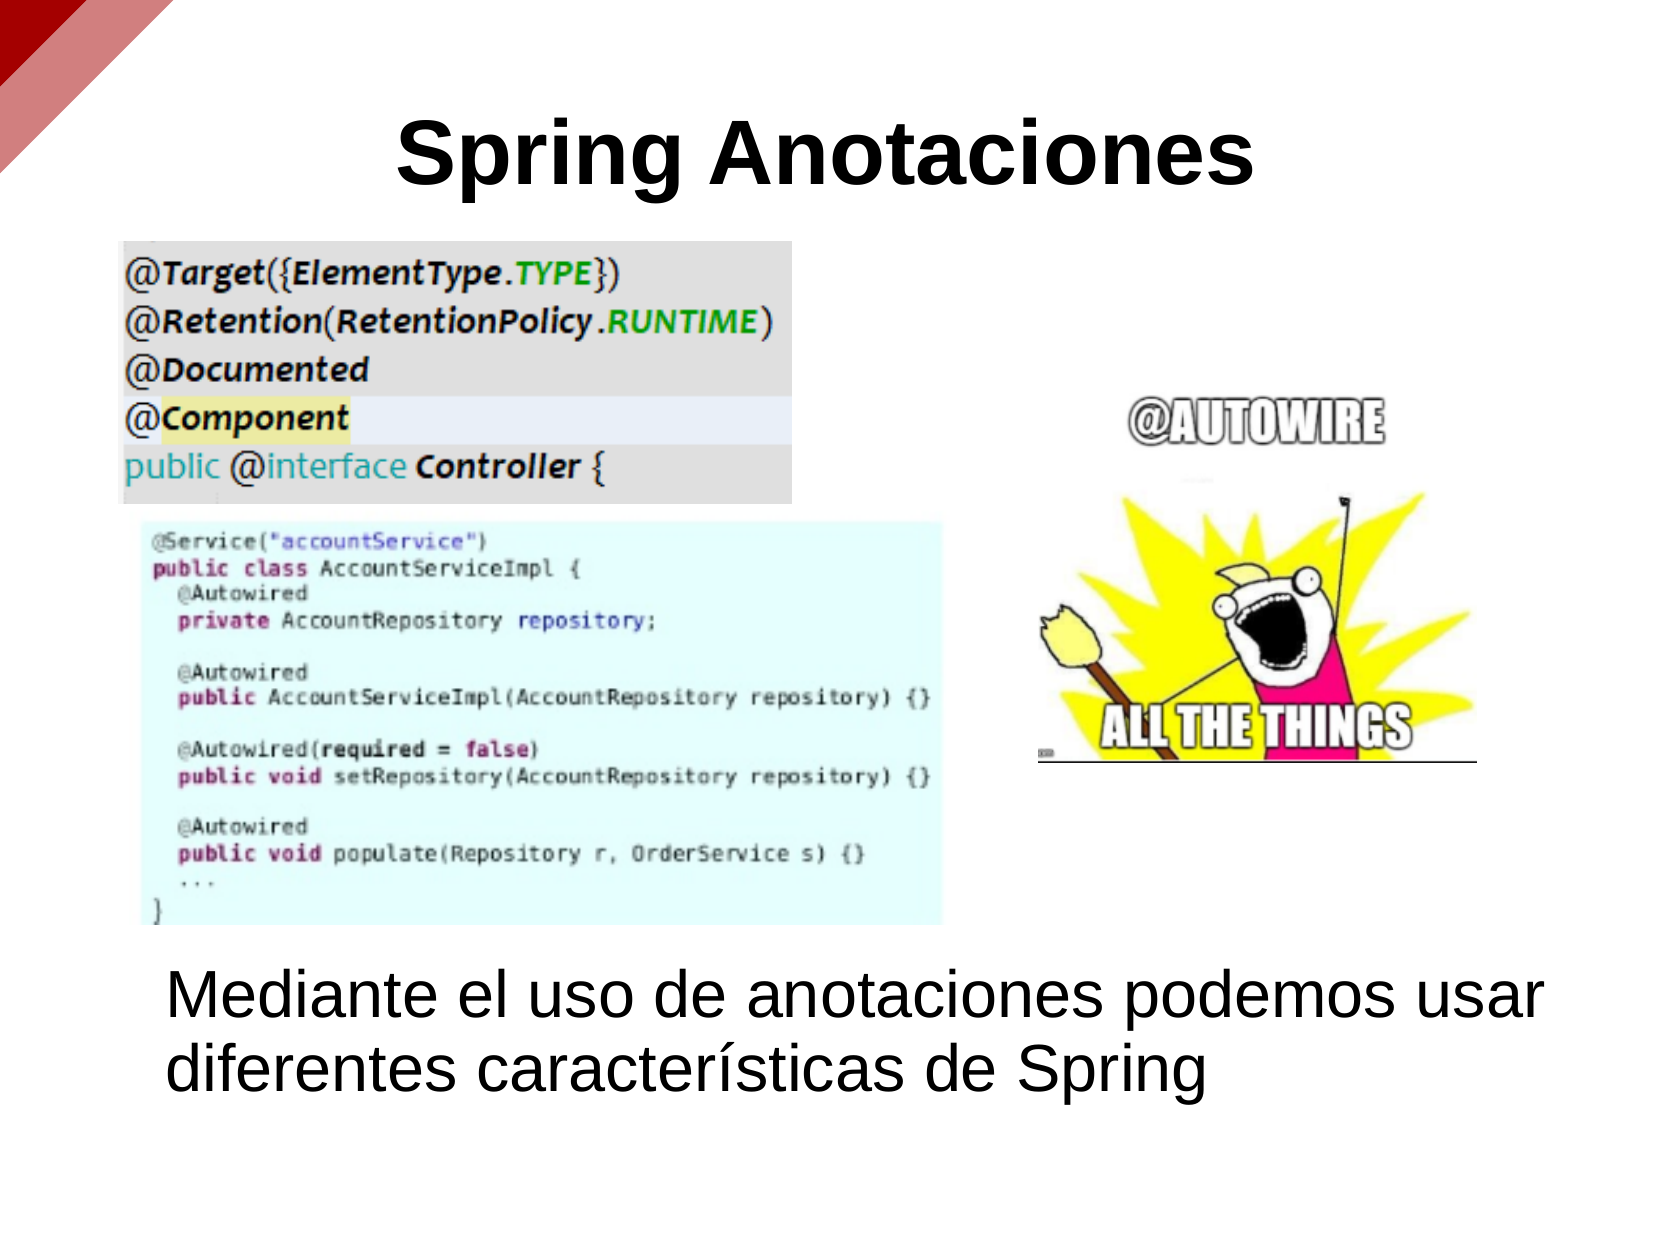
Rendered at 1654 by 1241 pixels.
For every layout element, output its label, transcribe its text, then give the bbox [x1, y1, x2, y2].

picture [118, 241, 957, 925]
title Spring Anotaciones [82, 49, 1571, 257]
list Mediante el uso de anotaciones podemos usar diferentes características de Spring [94, 956, 1583, 1111]
picture [1038, 377, 1477, 763]
